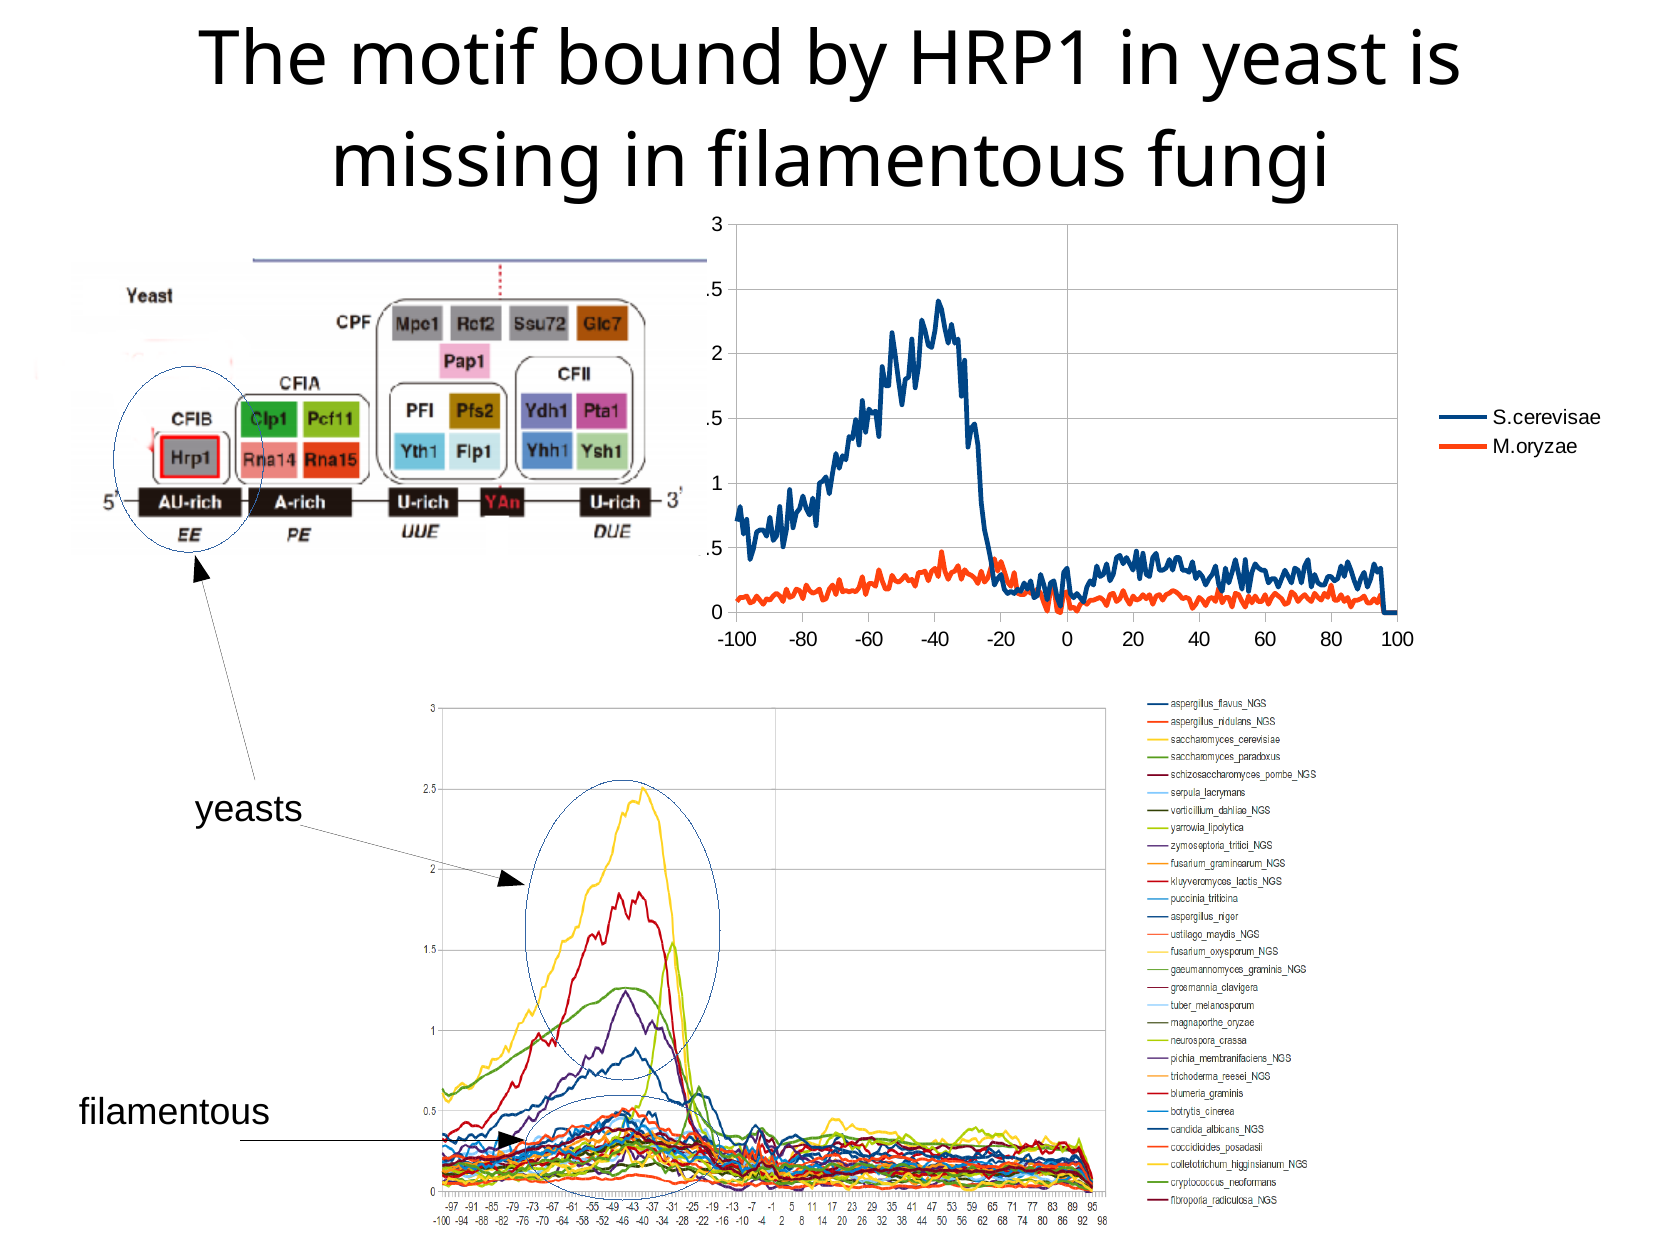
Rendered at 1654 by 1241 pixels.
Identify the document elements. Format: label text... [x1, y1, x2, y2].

picture [15, 258, 707, 556]
text_box [113, 366, 264, 553]
chart [675, 203, 1620, 661]
picture [420, 689, 1321, 1233]
text_box yeasts [180, 780, 318, 837]
title The motif bound by HRP1 in yeast is missing in filamentous fungi [86, 2, 1576, 211]
text_box [525, 1095, 721, 1201]
text_box filamentous [64, 1083, 286, 1141]
text_box [525, 780, 721, 1081]
